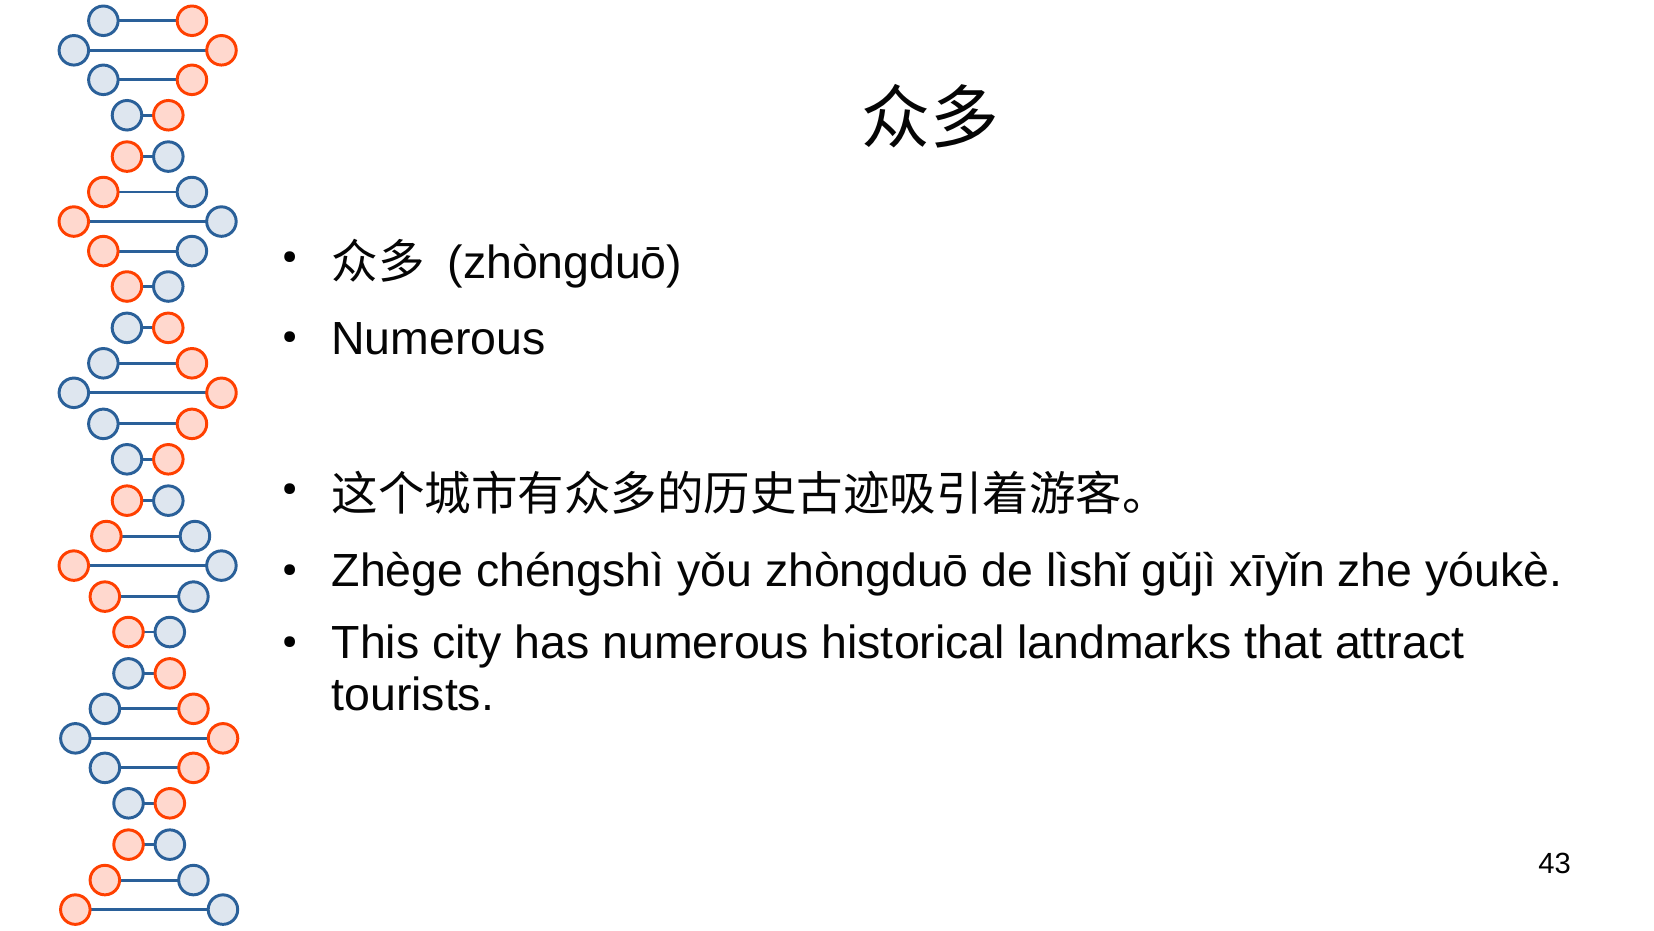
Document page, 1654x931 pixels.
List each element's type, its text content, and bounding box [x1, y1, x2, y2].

title 众多 [265, 35, 1595, 189]
list 众多 (zhòngduō) Numerous 这个城市有众多的历史古迹吸引着游客。 Zhège chéngshì yǒu zhòngduō de lìshǐ gǔjì xīyǐn zhe yóukè. This city has numerous historical landmarks that attract tourists. [265, 224, 1595, 764]
